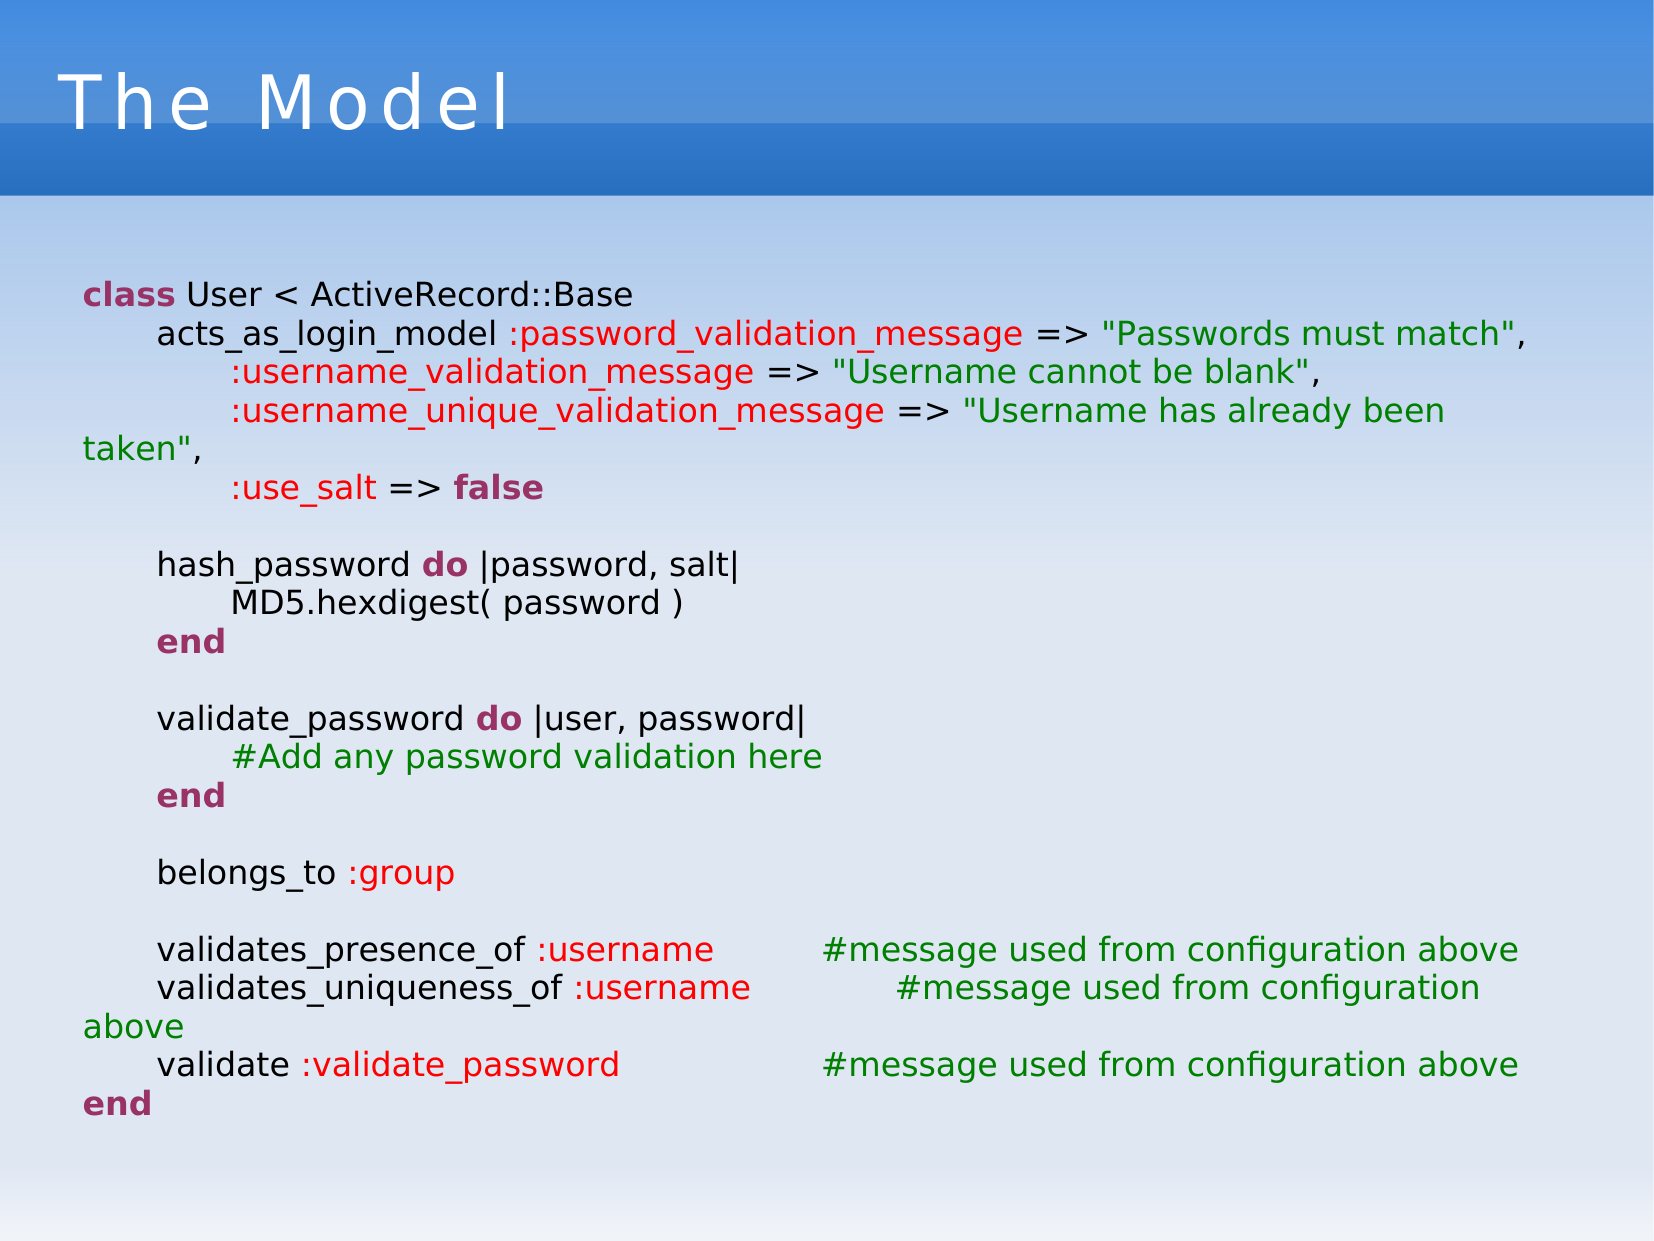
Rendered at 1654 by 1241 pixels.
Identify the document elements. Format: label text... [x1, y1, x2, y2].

picture [0, 0, 1654, 1241]
subtitle class User < ActiveRecord::Base acts_as_login_model :password_validation_message => "Passwords must match", :username_validation_message => "Username cannot be blank", :username_unique_validation_message => "Username has already been taken", :use_salt => false hash_password do |password, salt| MD5.hexdigest( password ) end validate_password do |user, password| #Add any password validation here end belongs_to :group validates_presence_of :username #message used from configuration above validates_uniqueness_of :username #message used from configuration above validate :validate_password #message used from configuration above end [82, 297, 1571, 1102]
title The Model [59, 36, 1576, 171]
